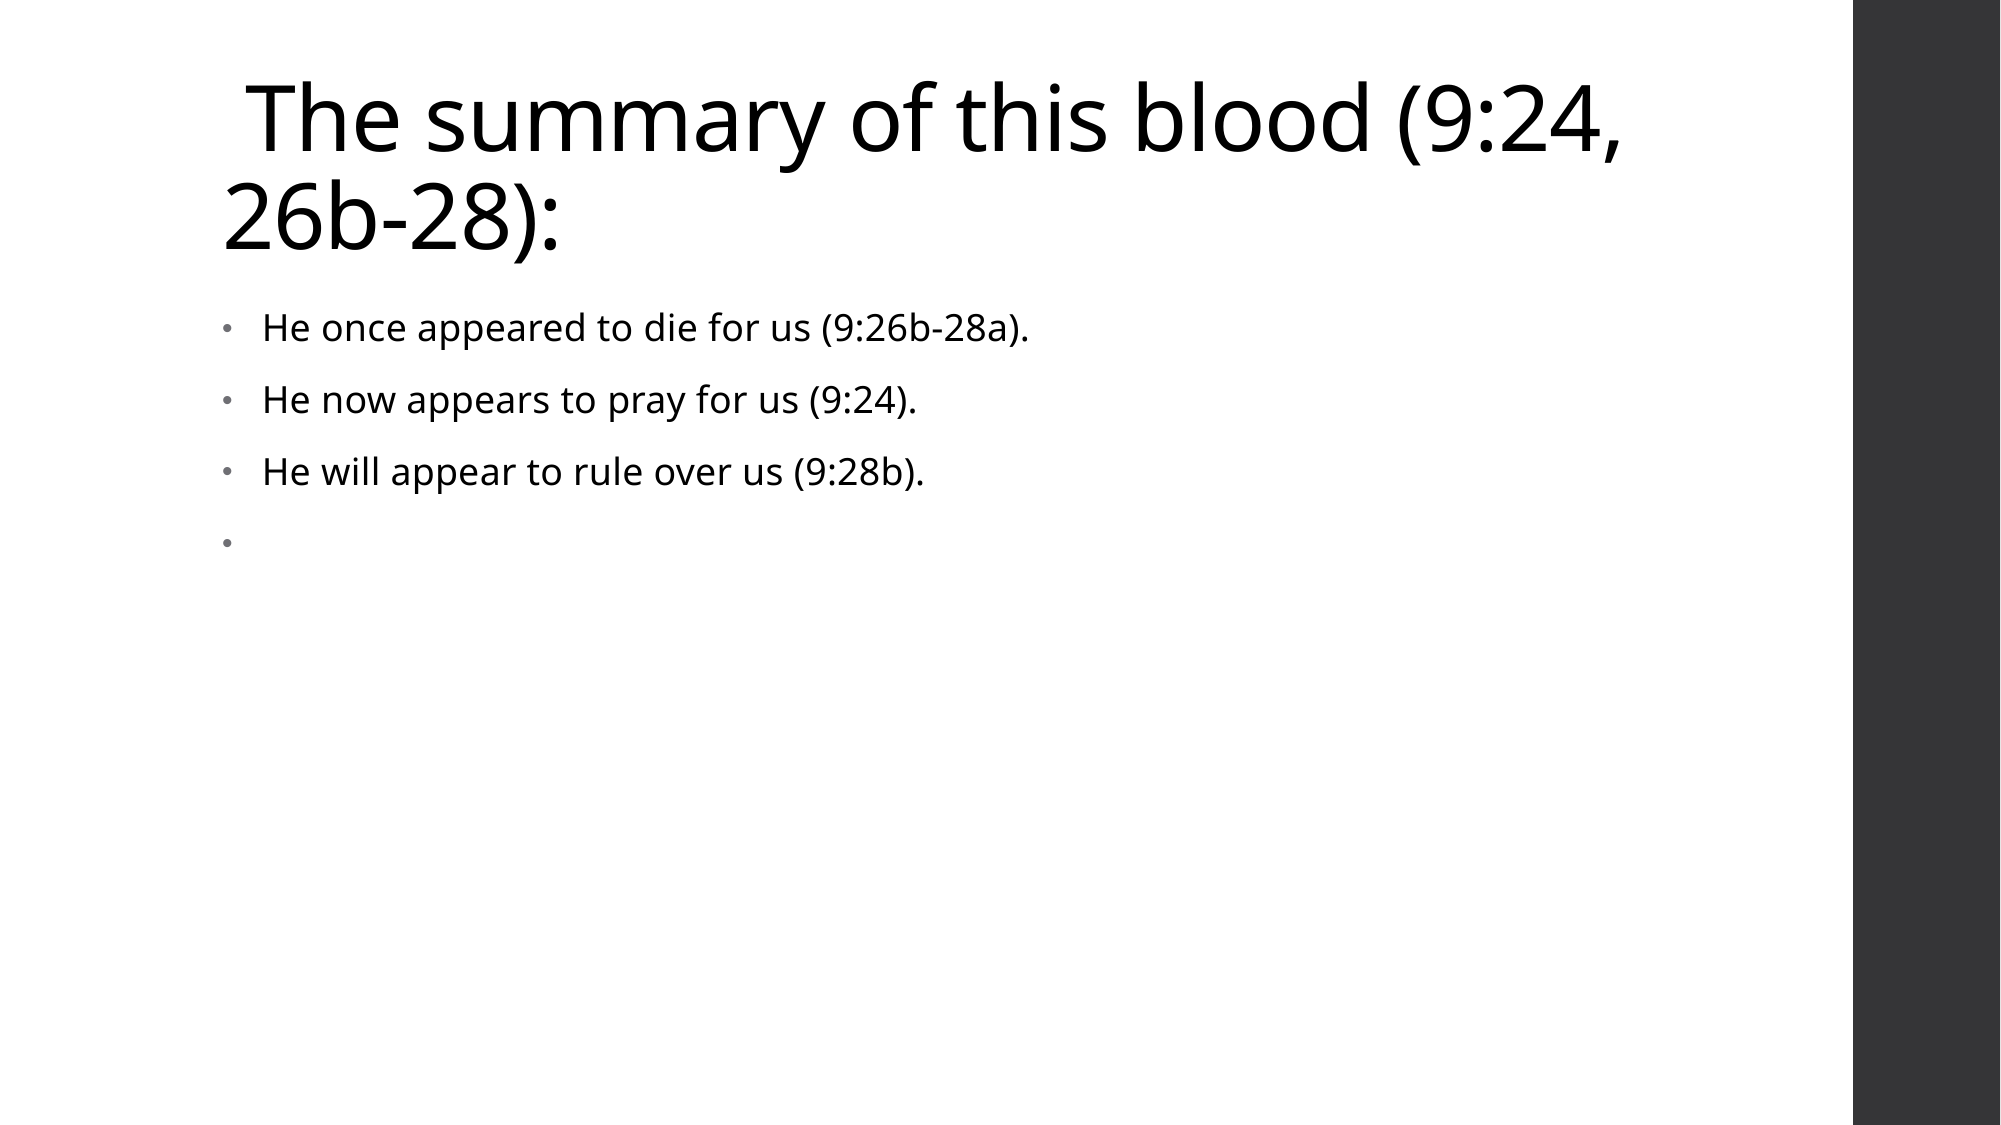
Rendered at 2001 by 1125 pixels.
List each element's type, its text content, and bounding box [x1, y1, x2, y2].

list He once appeared to die for us (9:26b-28a). He now appears to pray for us (9:24). He will appear to rule over us (9:28b). [206, 299, 1617, 1014]
title The summary of this blood (9:24, 26b-28): [206, 60, 1797, 278]
